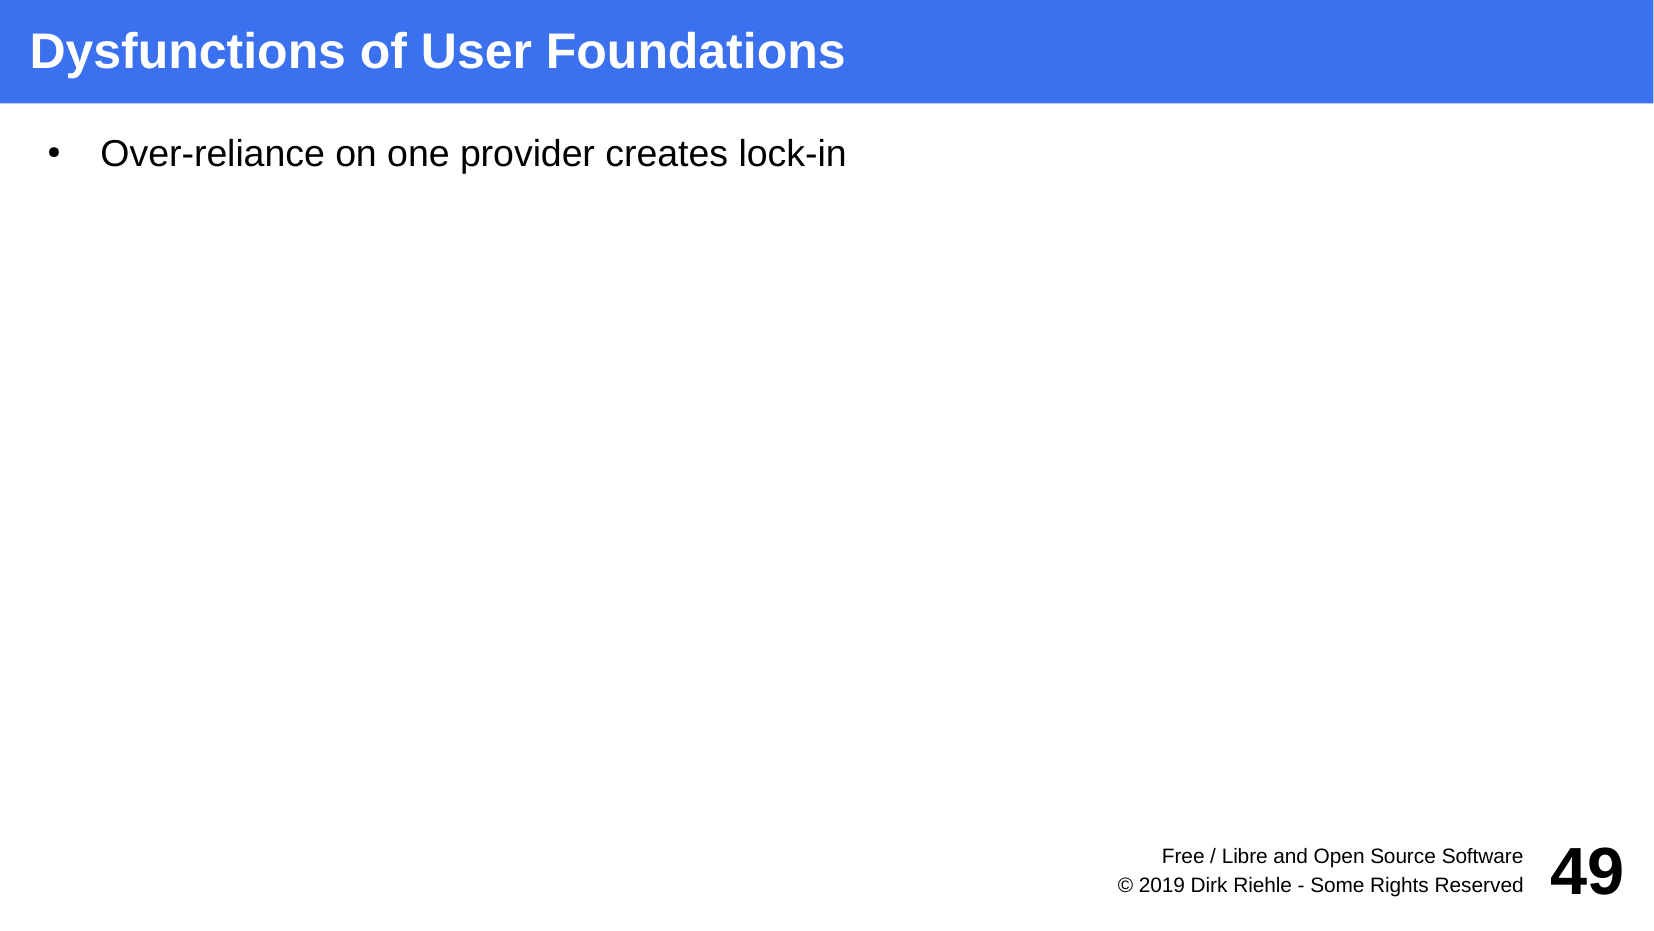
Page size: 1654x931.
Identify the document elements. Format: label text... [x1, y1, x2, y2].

title Dysfunctions of User Foundations [0, 0, 1654, 104]
list Over-reliance on one provider creates lock-in [29, 132, 1625, 813]
